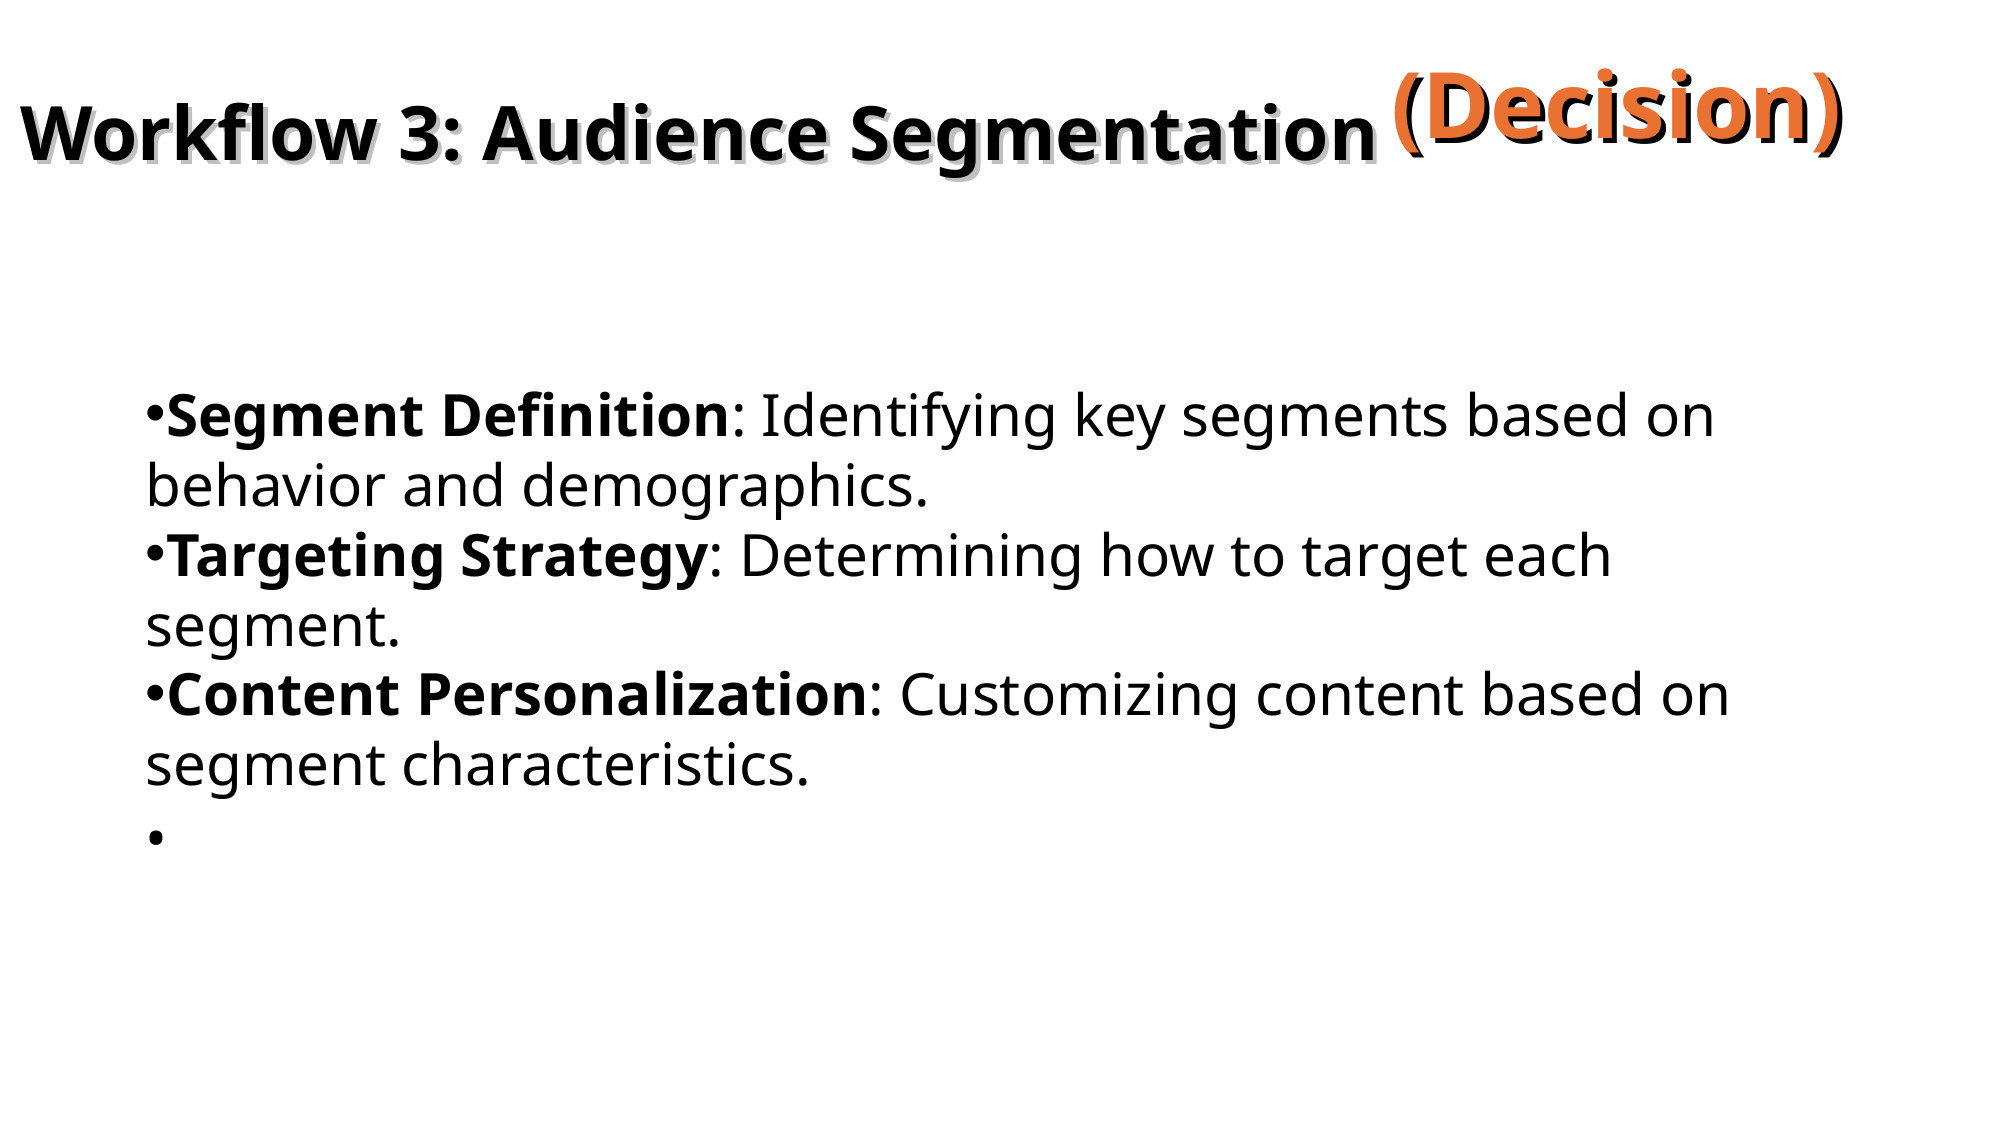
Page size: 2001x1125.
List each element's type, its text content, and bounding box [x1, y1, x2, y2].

text_box Workflow 3: Audience Segmentation [5, 78, 1394, 263]
text_box Segment Definition: Identifying key segments based on behavior and demographics. Targeting Strategy: Determining how to target each segment. Content Personalization: Customizing content based on segment characteristics. [131, 370, 1868, 884]
text_box (Decision) [1376, 39, 1857, 165]
